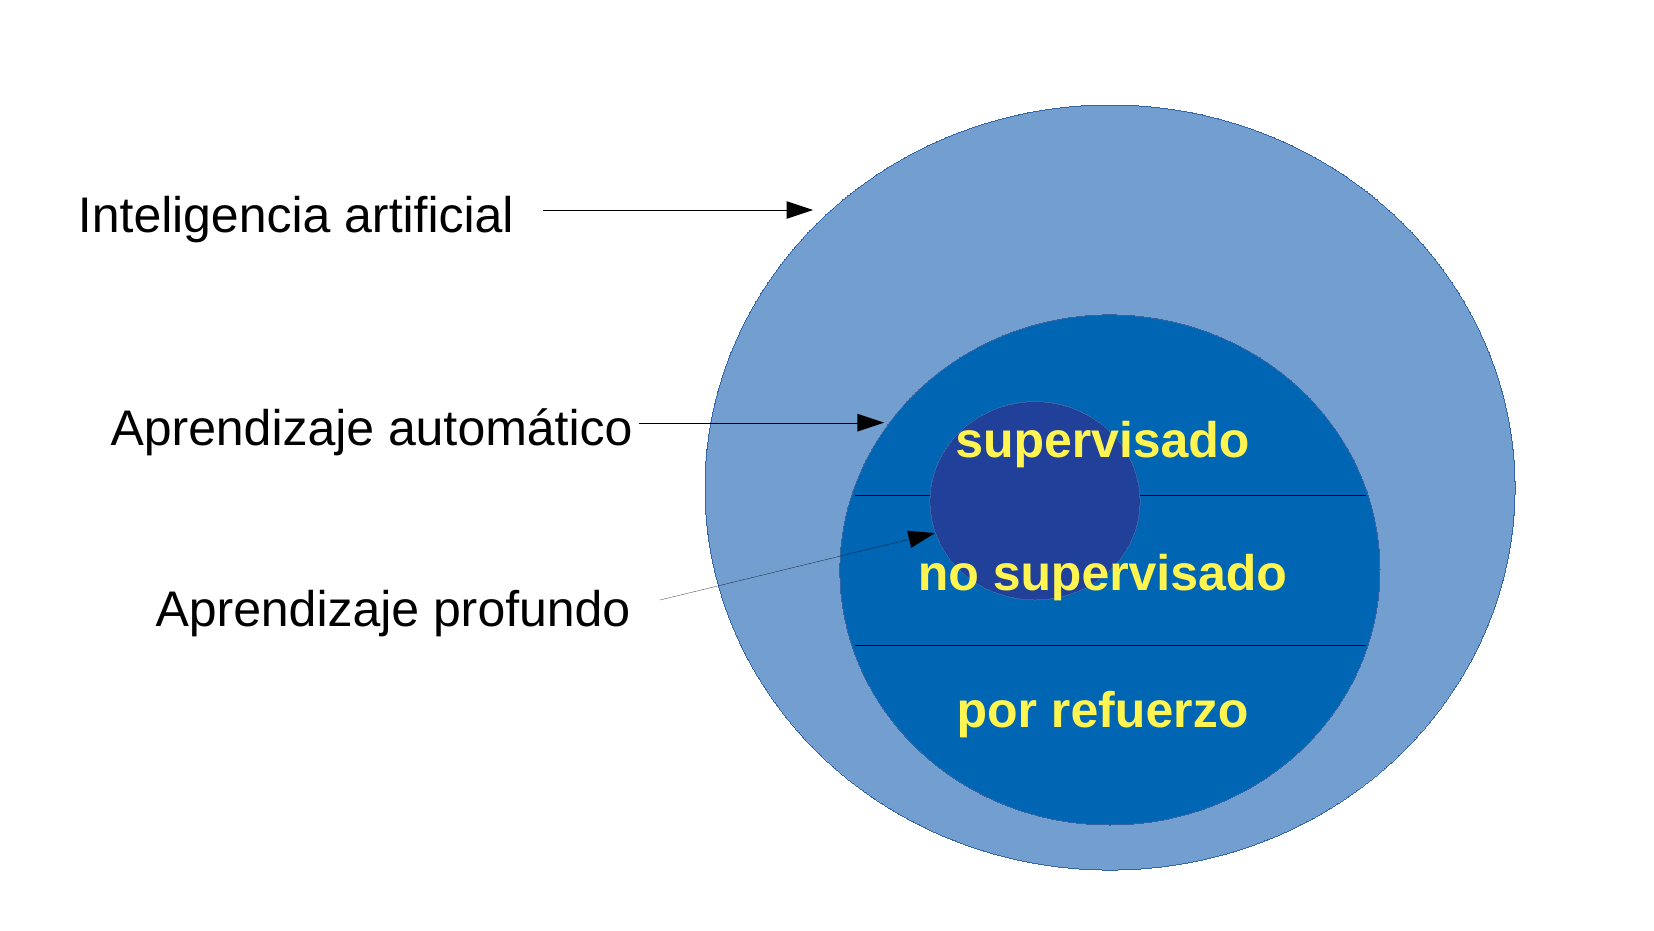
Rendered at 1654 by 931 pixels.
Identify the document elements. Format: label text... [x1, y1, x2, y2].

text_box Inteligencia artificial [63, 180, 589, 242]
text_box por refuerzo [885, 675, 1321, 737]
text_box no supervisado [885, 538, 1321, 601]
text_box supervisado [885, 405, 1321, 467]
text_box Aprendizaje automático [95, 392, 671, 502]
text_box [705, 105, 1516, 871]
text_box Aprendizaje profundo [140, 573, 711, 683]
